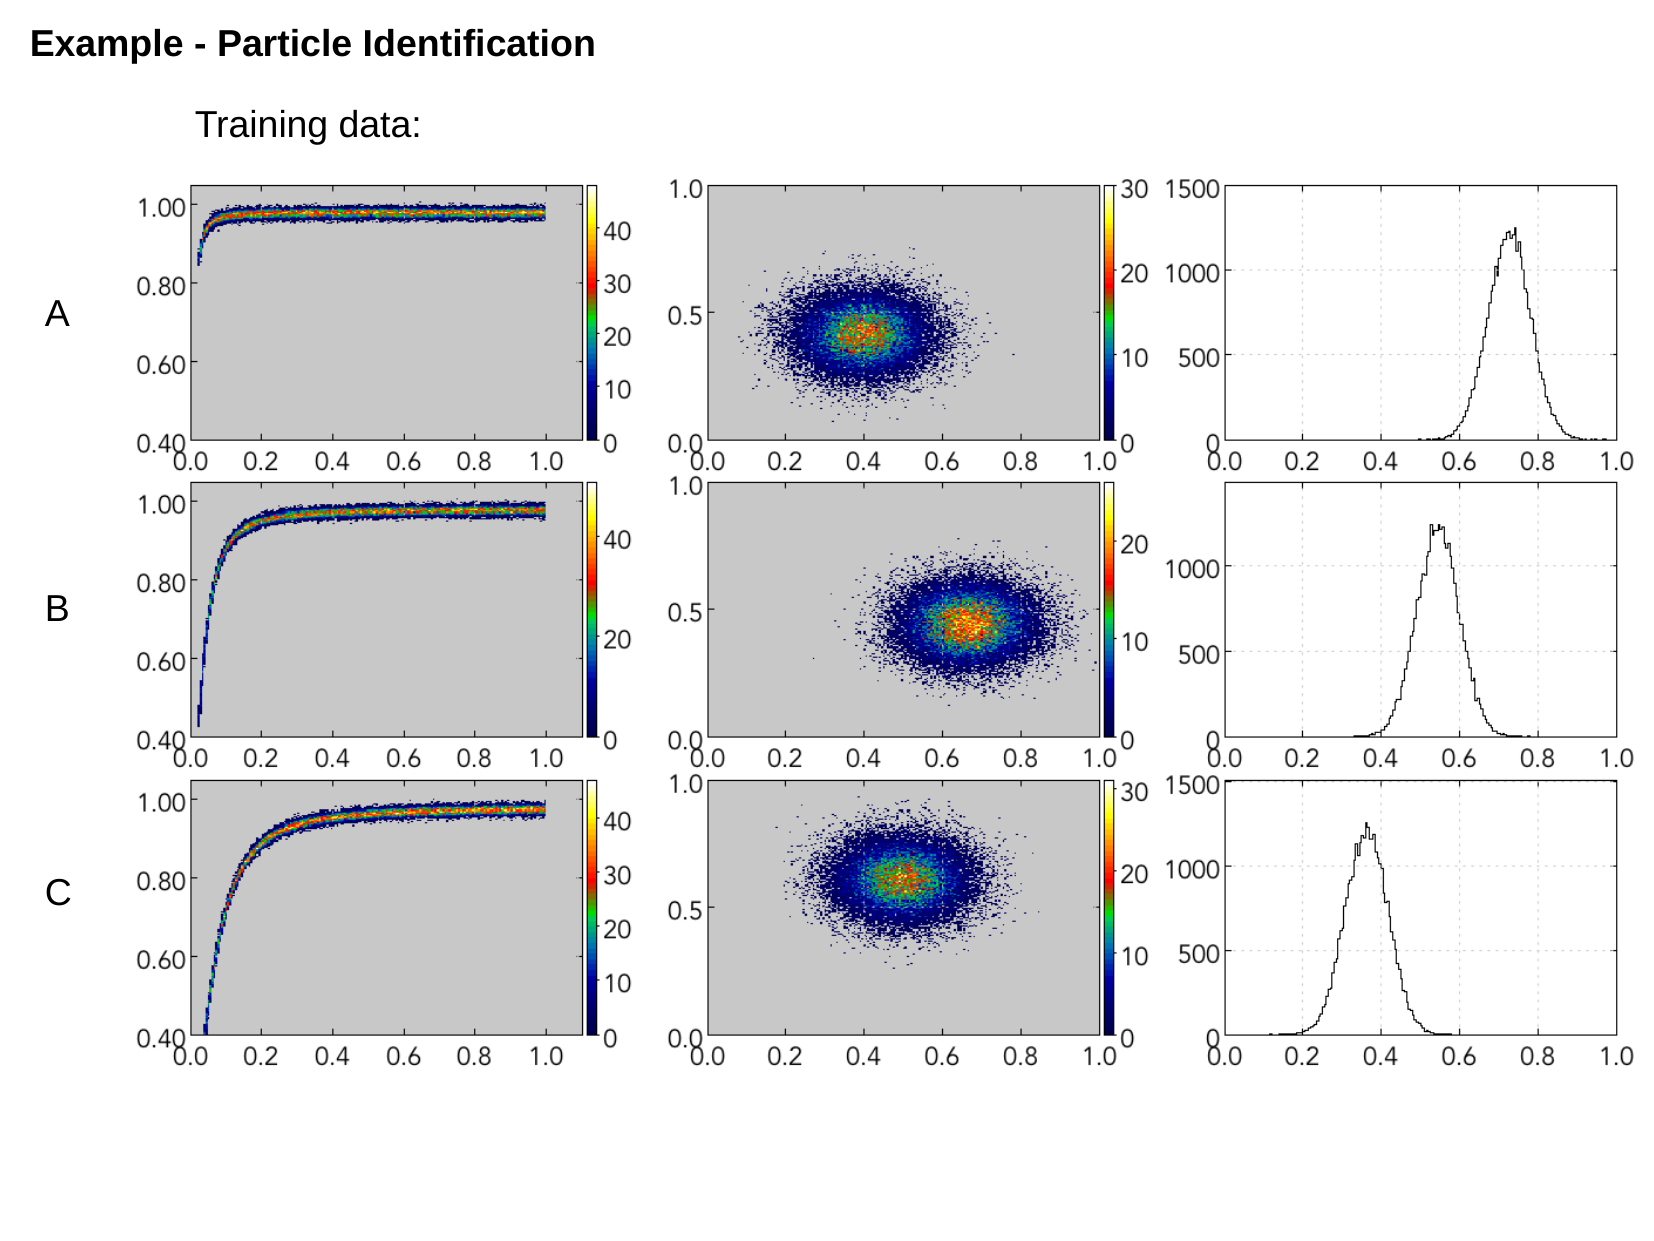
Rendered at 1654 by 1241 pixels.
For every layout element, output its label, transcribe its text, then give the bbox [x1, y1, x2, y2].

text_box Training data: [180, 96, 438, 154]
picture [133, 178, 1642, 1078]
text_box A [30, 285, 85, 342]
text_box Example - Particle Identification [15, 15, 612, 72]
text_box C [30, 863, 87, 921]
text_box B [30, 580, 85, 638]
